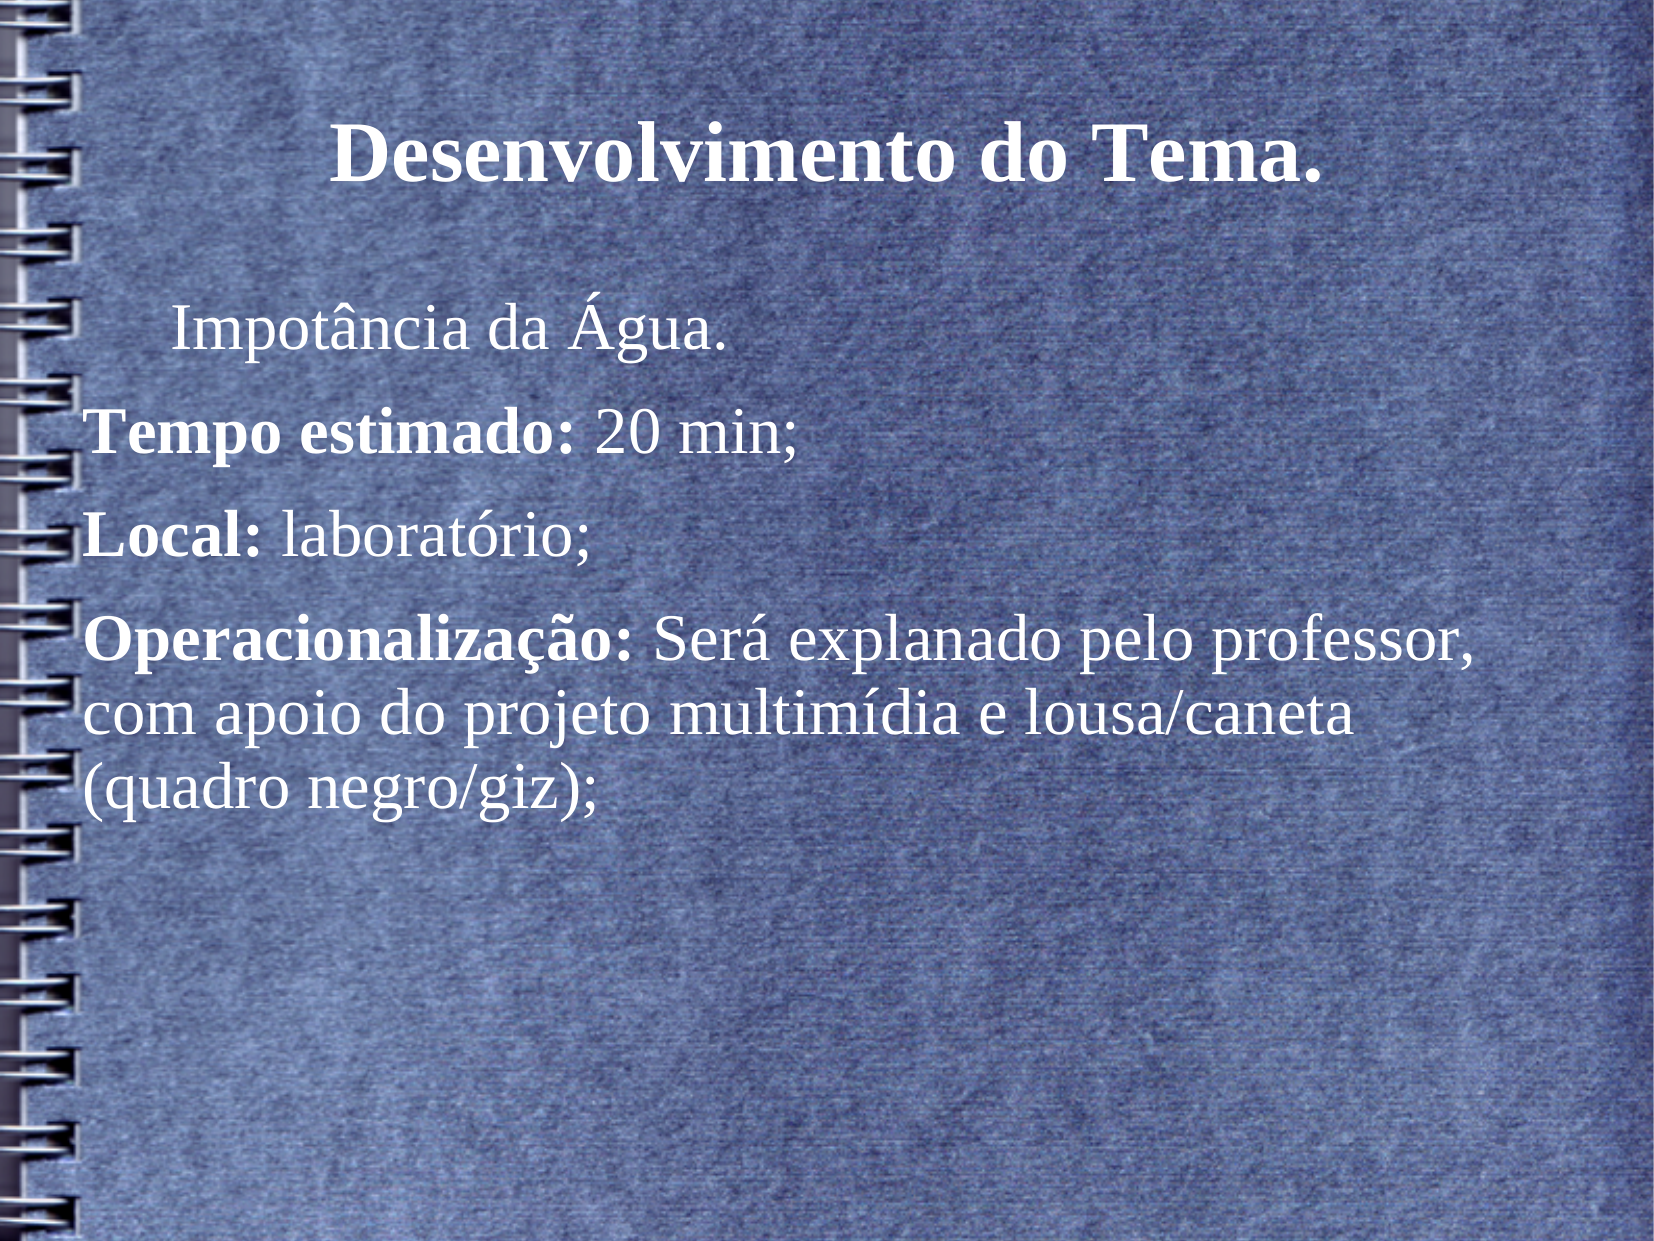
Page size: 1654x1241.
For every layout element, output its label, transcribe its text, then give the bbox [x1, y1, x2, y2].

list Impotância da Água. Tempo estimado: 20 min; Local: laboratório; Operacionalização: Será explanado pelo professor, com apoio do projeto multimídia e lousa/caneta (quadro negro/giz); [82, 290, 1571, 1109]
picture [0, 0, 1654, 1241]
title Desenvolvimento do Tema. [82, 49, 1571, 257]
